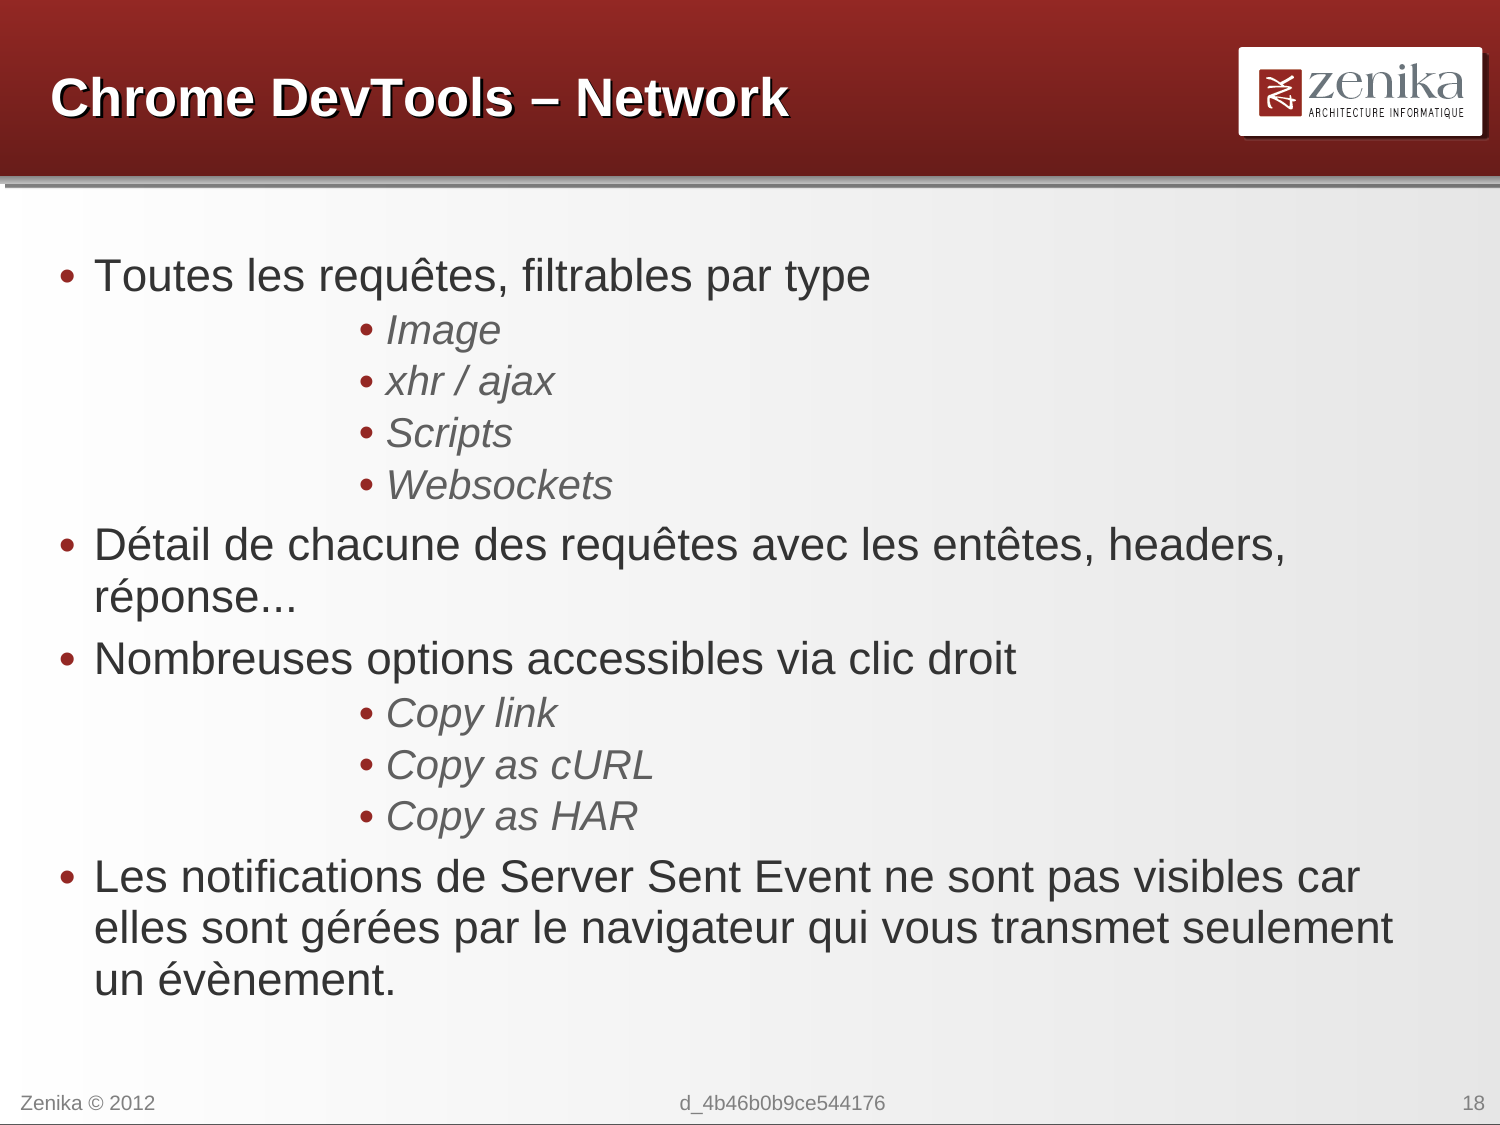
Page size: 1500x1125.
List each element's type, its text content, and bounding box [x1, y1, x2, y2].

list Toutes les requêtes, filtrables par type Image xhr / ajax Scripts Websockets Détail de chacune des requêtes avec les entêtes, headers, réponse... Nombreuses options accessibles via clic droit Copy link Copy as cURL Copy as HAR Les notifications de Server Sent Event ne sont pas visibles car elles sont gérées par le navigateur qui vous transmet seulement un évènement. [59, 249, 1447, 1079]
title Chrome DevTools – Network [50, 15, 1206, 180]
picture [1257, 58, 1464, 125]
